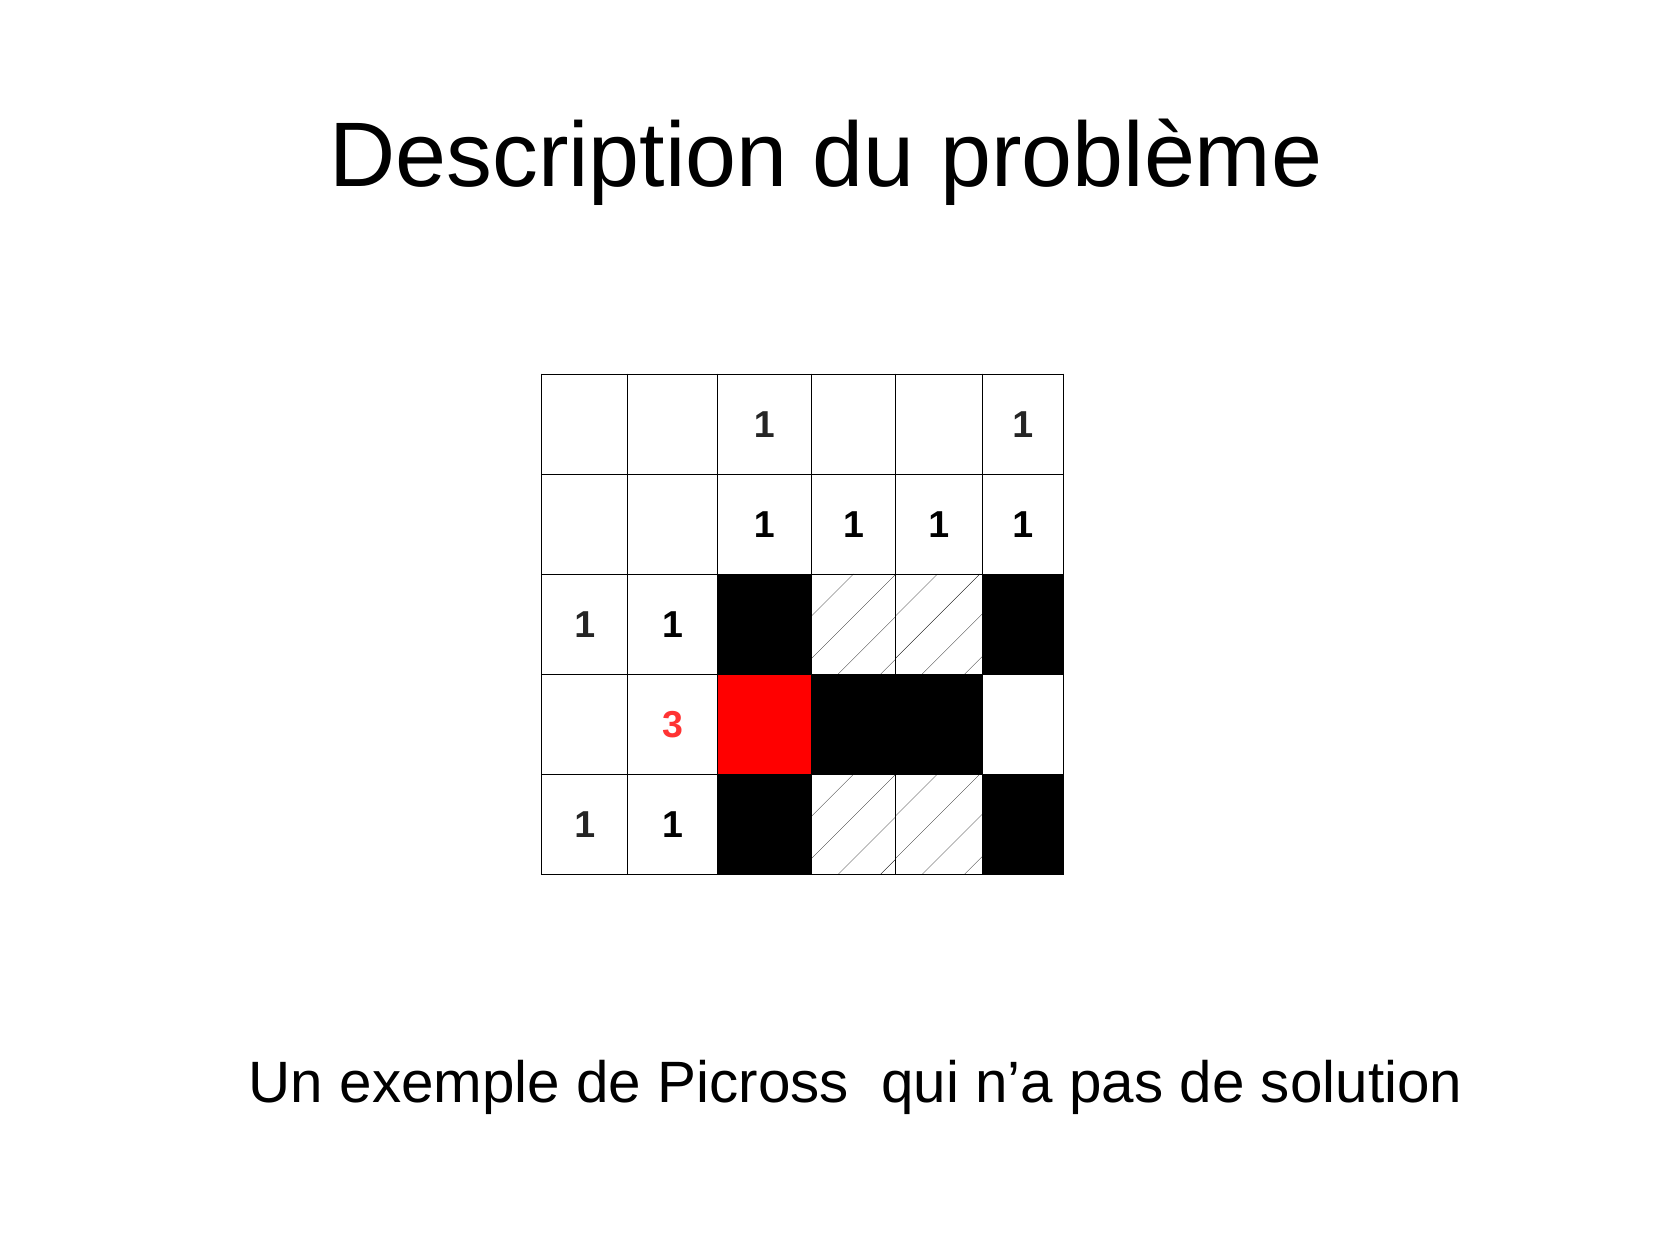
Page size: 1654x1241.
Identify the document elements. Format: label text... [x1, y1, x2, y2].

table_cell 1 [718, 475, 811, 574]
table_cell 1 [542, 575, 627, 674]
table_header 1 [718, 375, 811, 474]
table_cell [983, 775, 1063, 874]
table_cell [542, 675, 627, 774]
table_header 1 [983, 375, 1063, 474]
table_cell 1 [812, 475, 895, 574]
title Description du problème [82, 49, 1571, 257]
table_header [628, 375, 717, 474]
table_cell [896, 775, 982, 874]
table_cell [812, 675, 895, 774]
table_cell [983, 575, 1063, 674]
table_header [896, 375, 982, 474]
table_cell 3 [628, 675, 717, 774]
table_cell [718, 675, 811, 774]
table_cell [983, 675, 1063, 774]
table_cell [718, 775, 811, 874]
table_cell [628, 475, 717, 574]
table_cell [896, 675, 982, 774]
table_cell 1 [628, 575, 717, 674]
table_header [812, 375, 895, 474]
table_cell [896, 575, 982, 674]
table_cell 1 [628, 775, 717, 874]
table_cell 1 [983, 475, 1063, 574]
table_header [542, 375, 627, 474]
table_cell [812, 775, 895, 874]
table_cell 1 [896, 475, 982, 574]
table_cell [542, 475, 627, 574]
table_cell [812, 575, 895, 674]
table_cell [718, 575, 811, 674]
table_cell 1 [542, 775, 627, 874]
text_box Un exemple de Picross qui n’a pas de solution [177, 1039, 1536, 1120]
